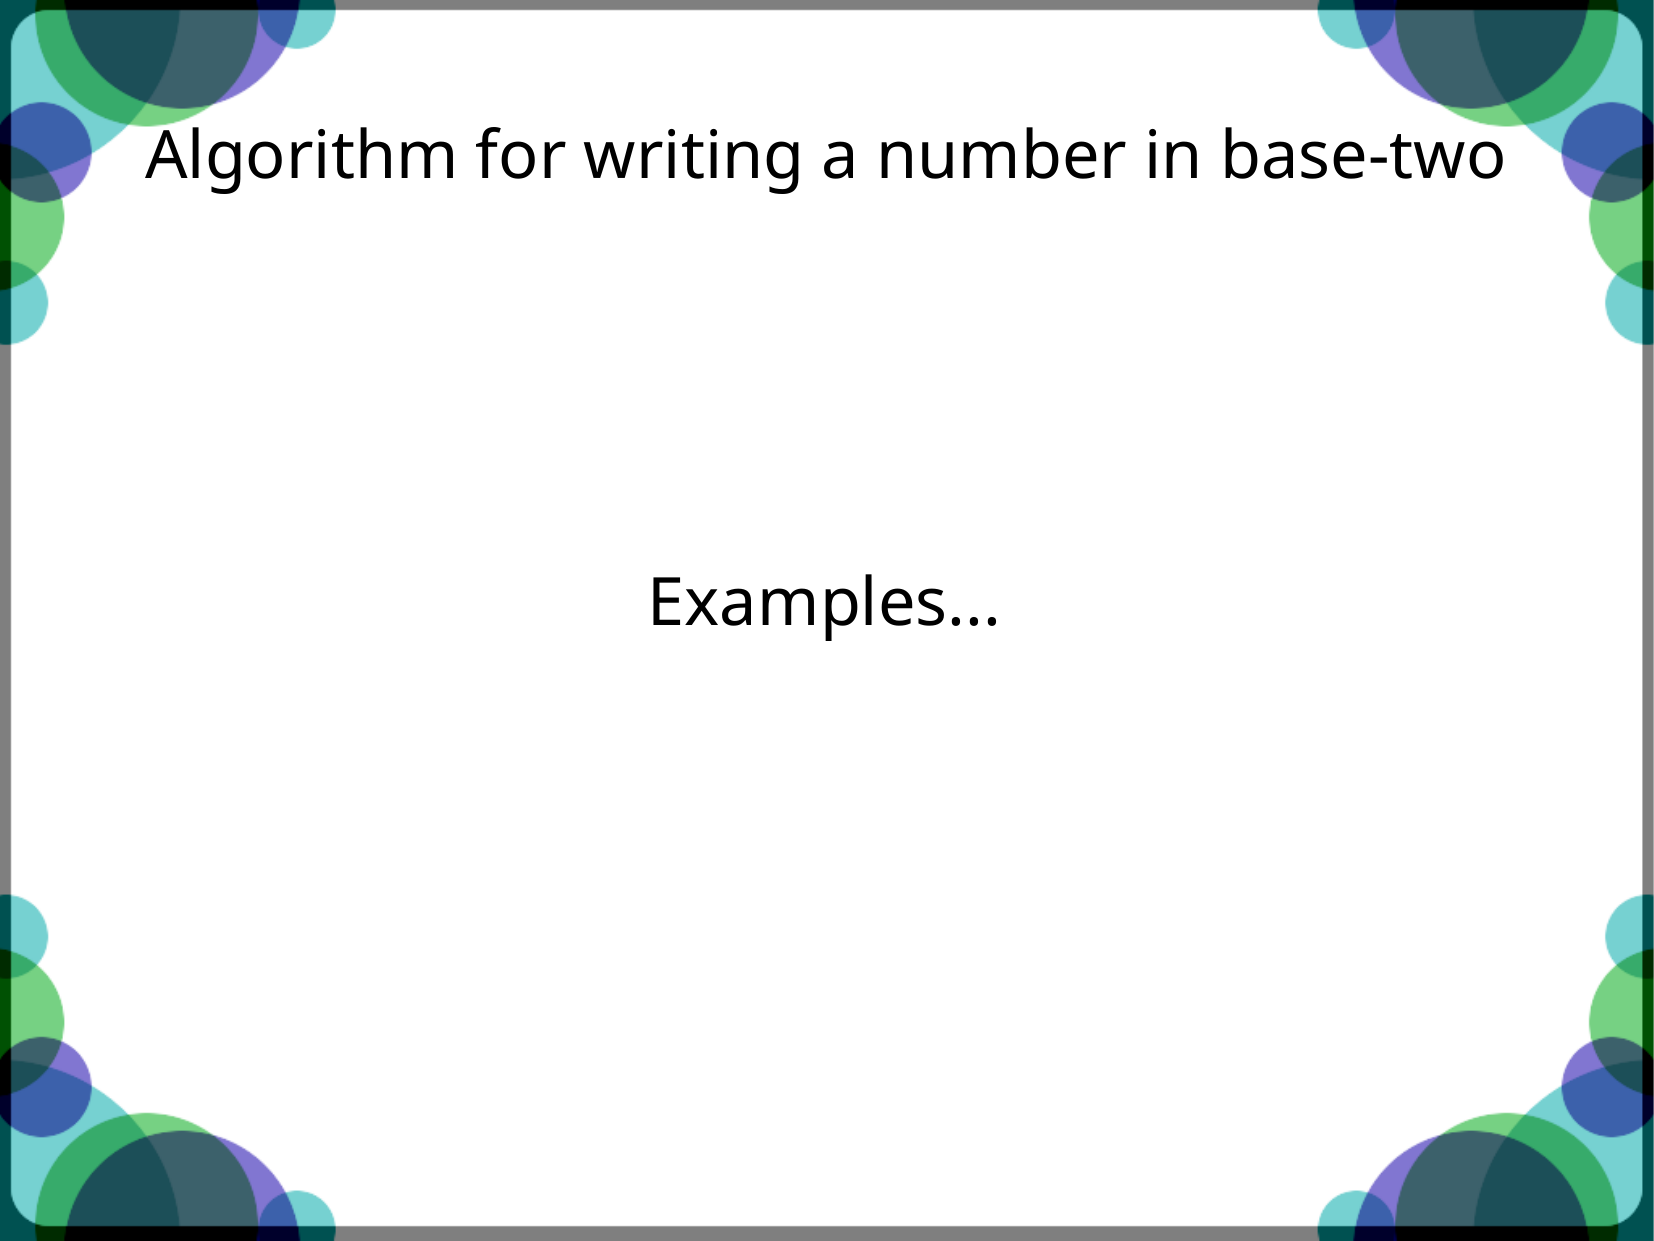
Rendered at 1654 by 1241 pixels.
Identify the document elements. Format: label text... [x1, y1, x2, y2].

title Algorithm for writing a number in base-two [82, 49, 1571, 257]
picture [0, 0, 1654, 1241]
text_box Examples... [90, 525, 1561, 676]
